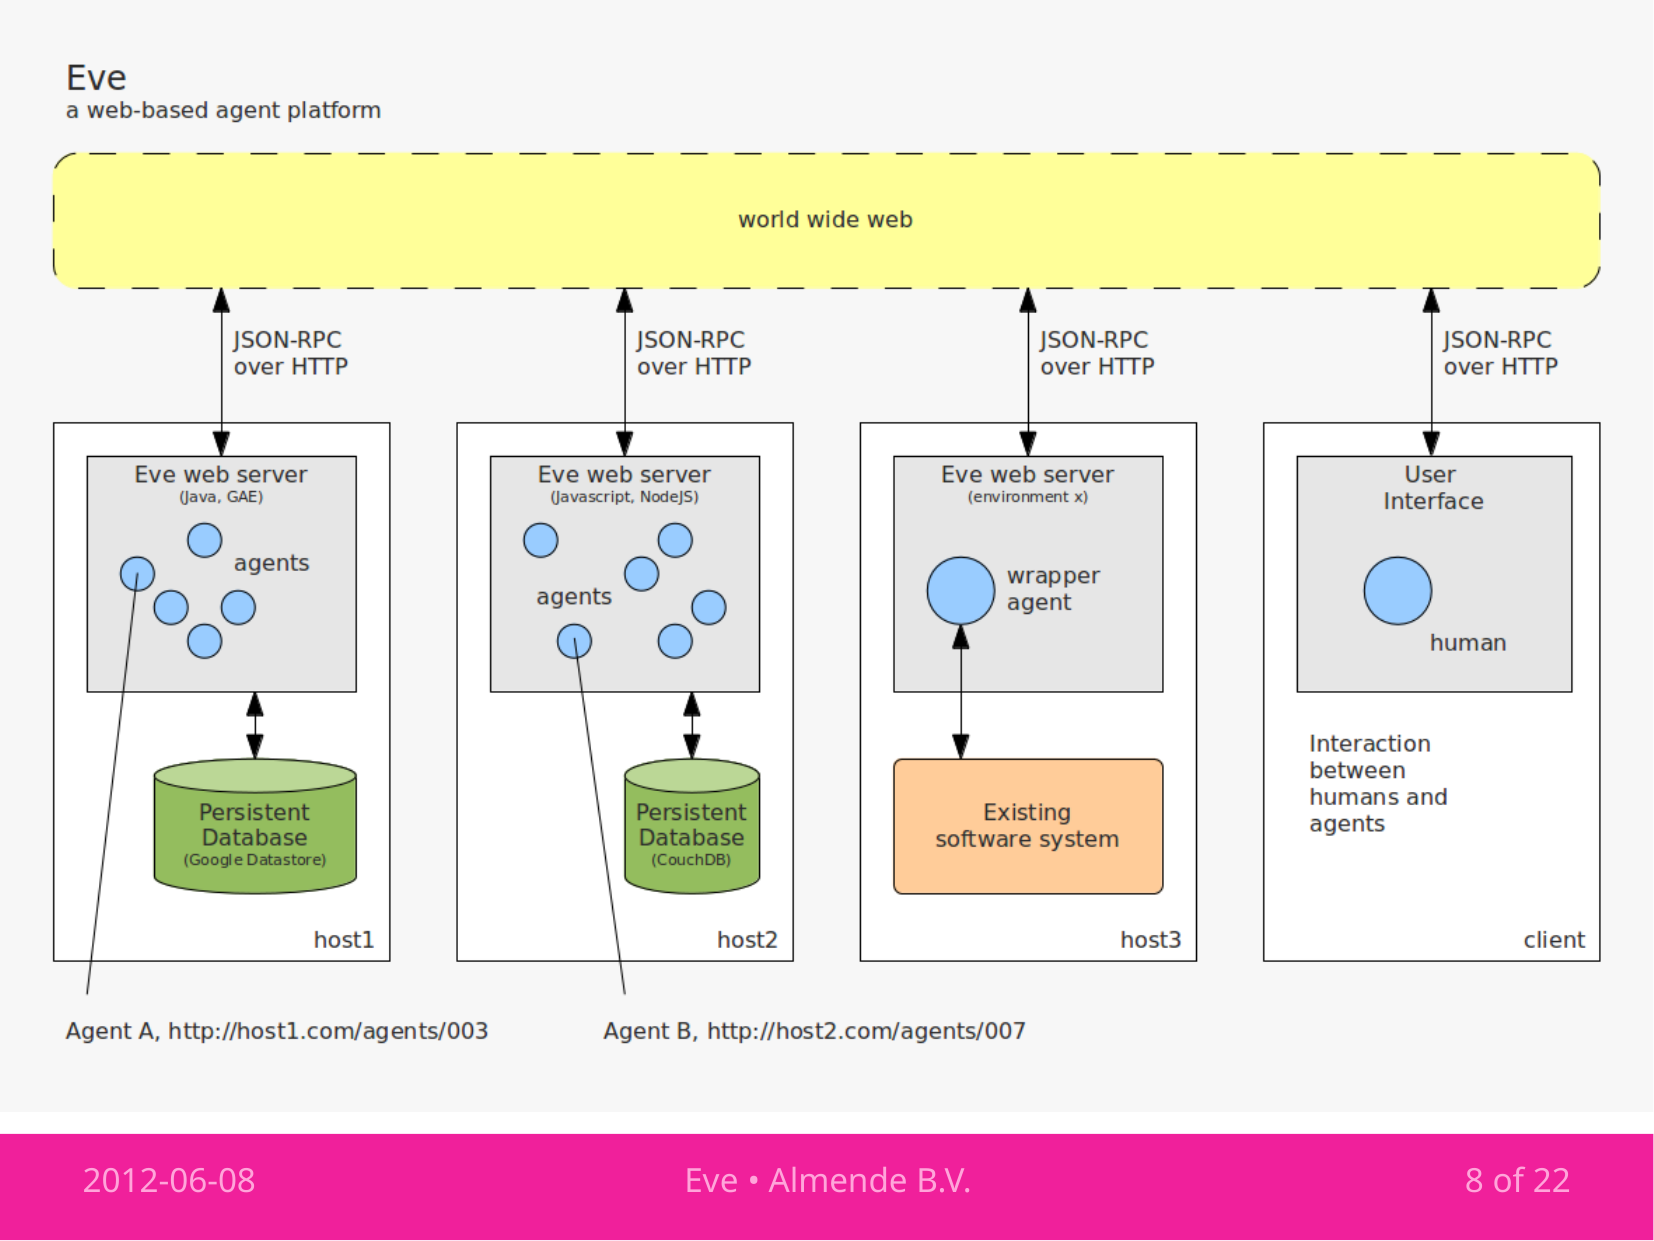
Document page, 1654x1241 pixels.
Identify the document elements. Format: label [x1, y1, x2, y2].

picture [0, 0, 1654, 1112]
